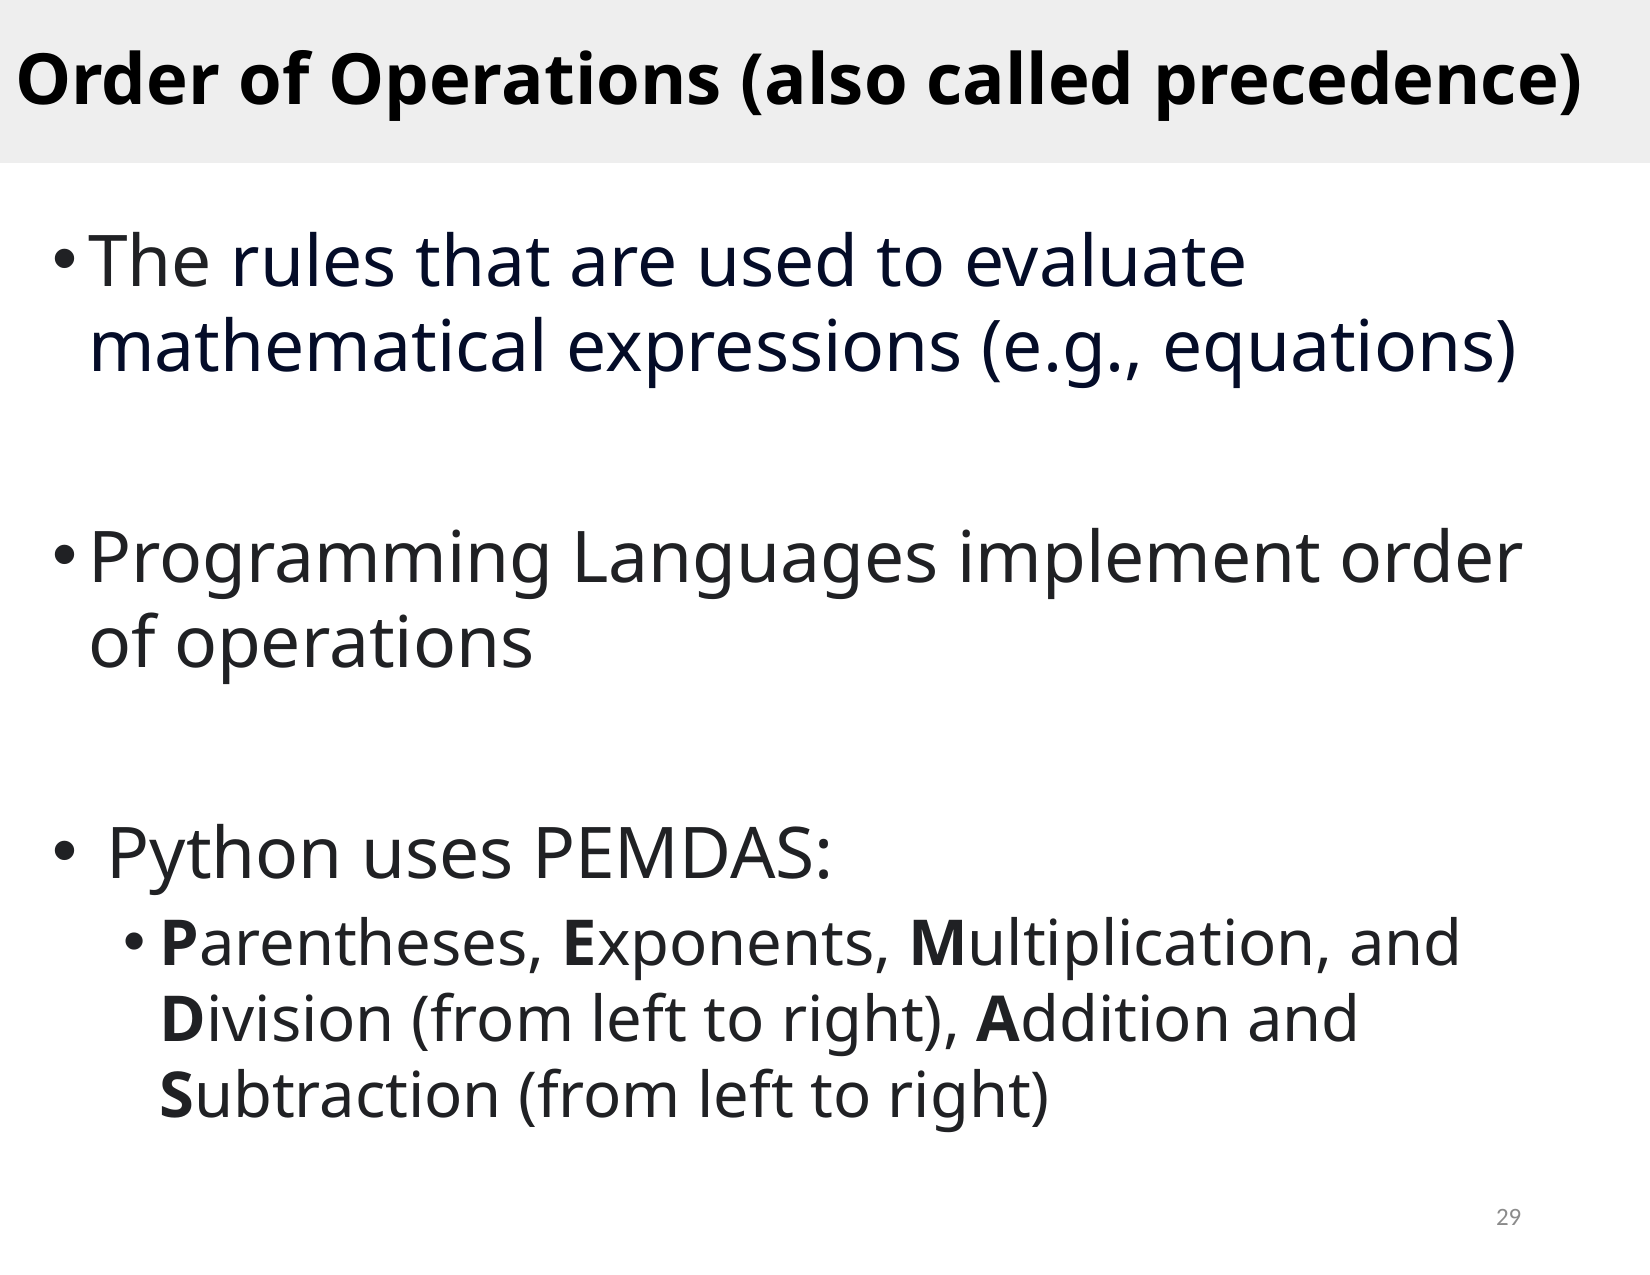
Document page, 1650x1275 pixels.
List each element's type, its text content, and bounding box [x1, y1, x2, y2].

list The rules that are used to evaluate mathematical expressions (e.g., equations) Programming Languages implement order of operations Python uses PEMDAS: Parentheses, Exponents, Multiplication, and Division (from left to right), Addition and Subtraction (from left to right) [37, 207, 1595, 1149]
title Order of Operations (also called precedence) [0, 0, 1650, 163]
